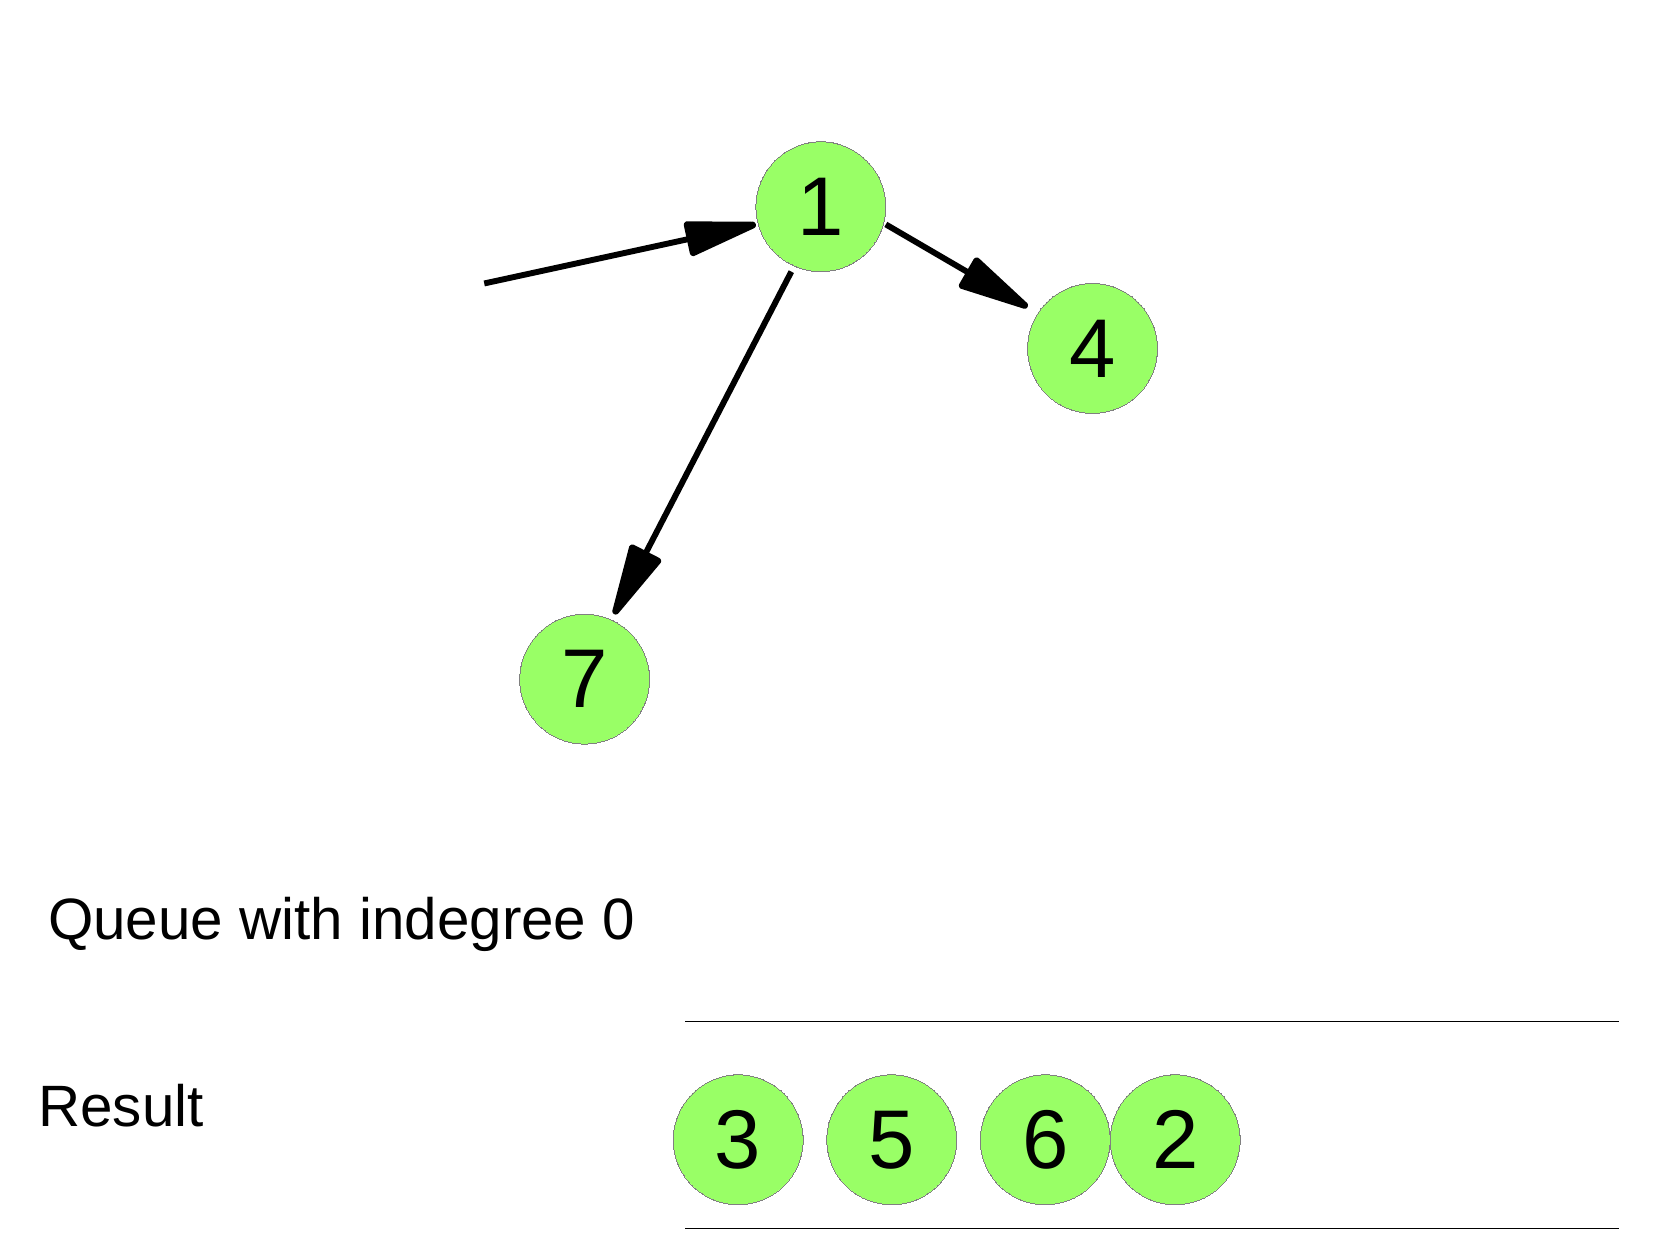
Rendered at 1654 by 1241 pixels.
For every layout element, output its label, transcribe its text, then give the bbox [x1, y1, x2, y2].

text_box 7 [519, 614, 650, 745]
text_box 2 [1110, 1074, 1241, 1205]
text_box 3 [673, 1074, 804, 1205]
text_box Queue with indegree 0 [33, 879, 650, 960]
text_box 6 [980, 1074, 1111, 1205]
text_box 1 [755, 141, 886, 272]
text_box 5 [826, 1074, 957, 1205]
text_box 4 [1027, 283, 1158, 414]
text_box Result [23, 1065, 219, 1146]
